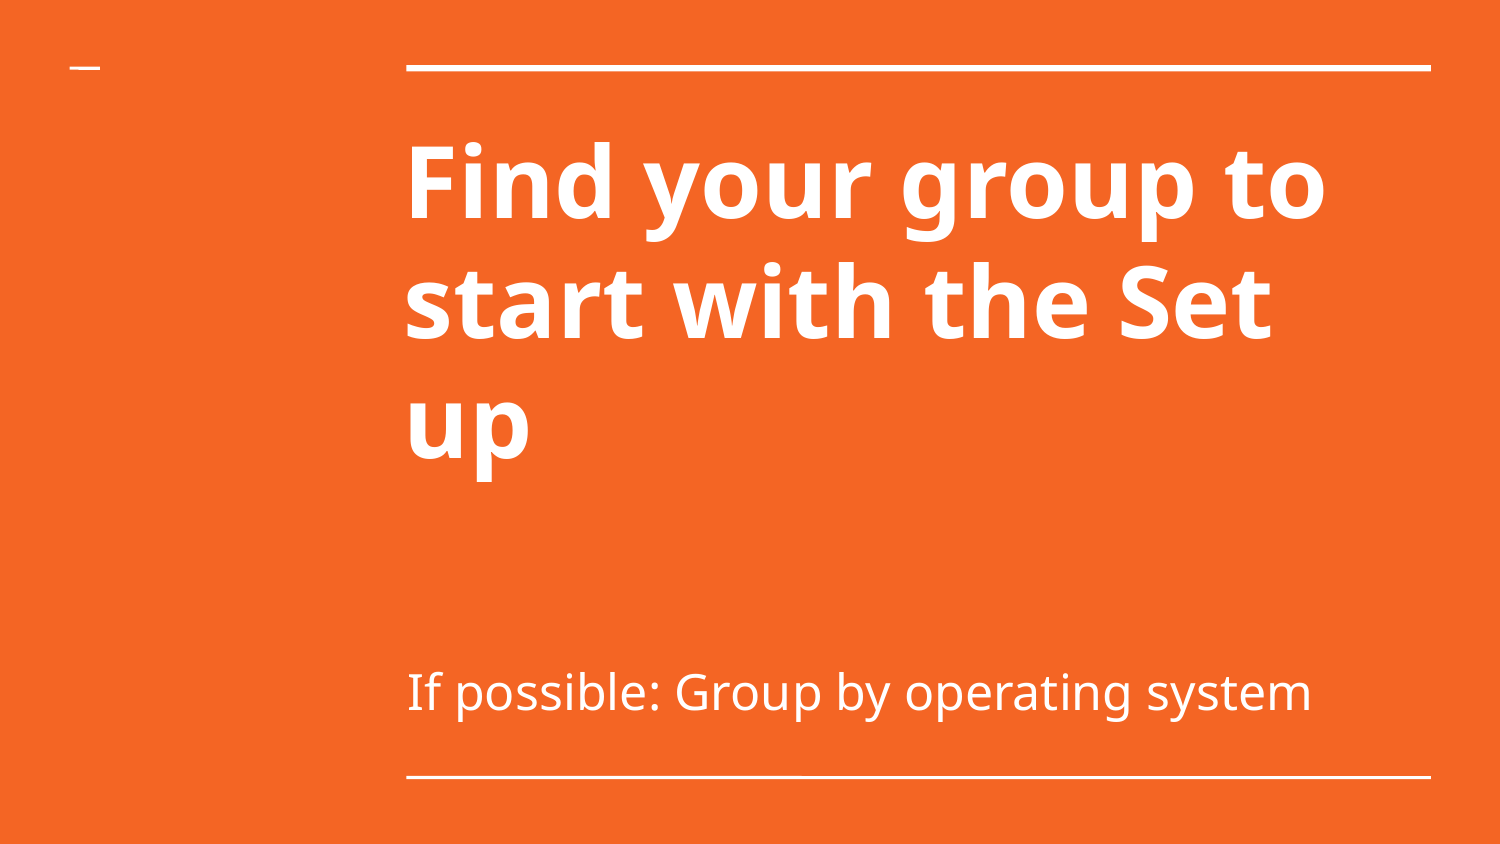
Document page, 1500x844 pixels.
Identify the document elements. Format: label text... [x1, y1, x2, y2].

subtitle If possible: Group by operating system [392, 531, 1431, 735]
title Find your group to start with the Set up [389, 103, 1428, 357]
